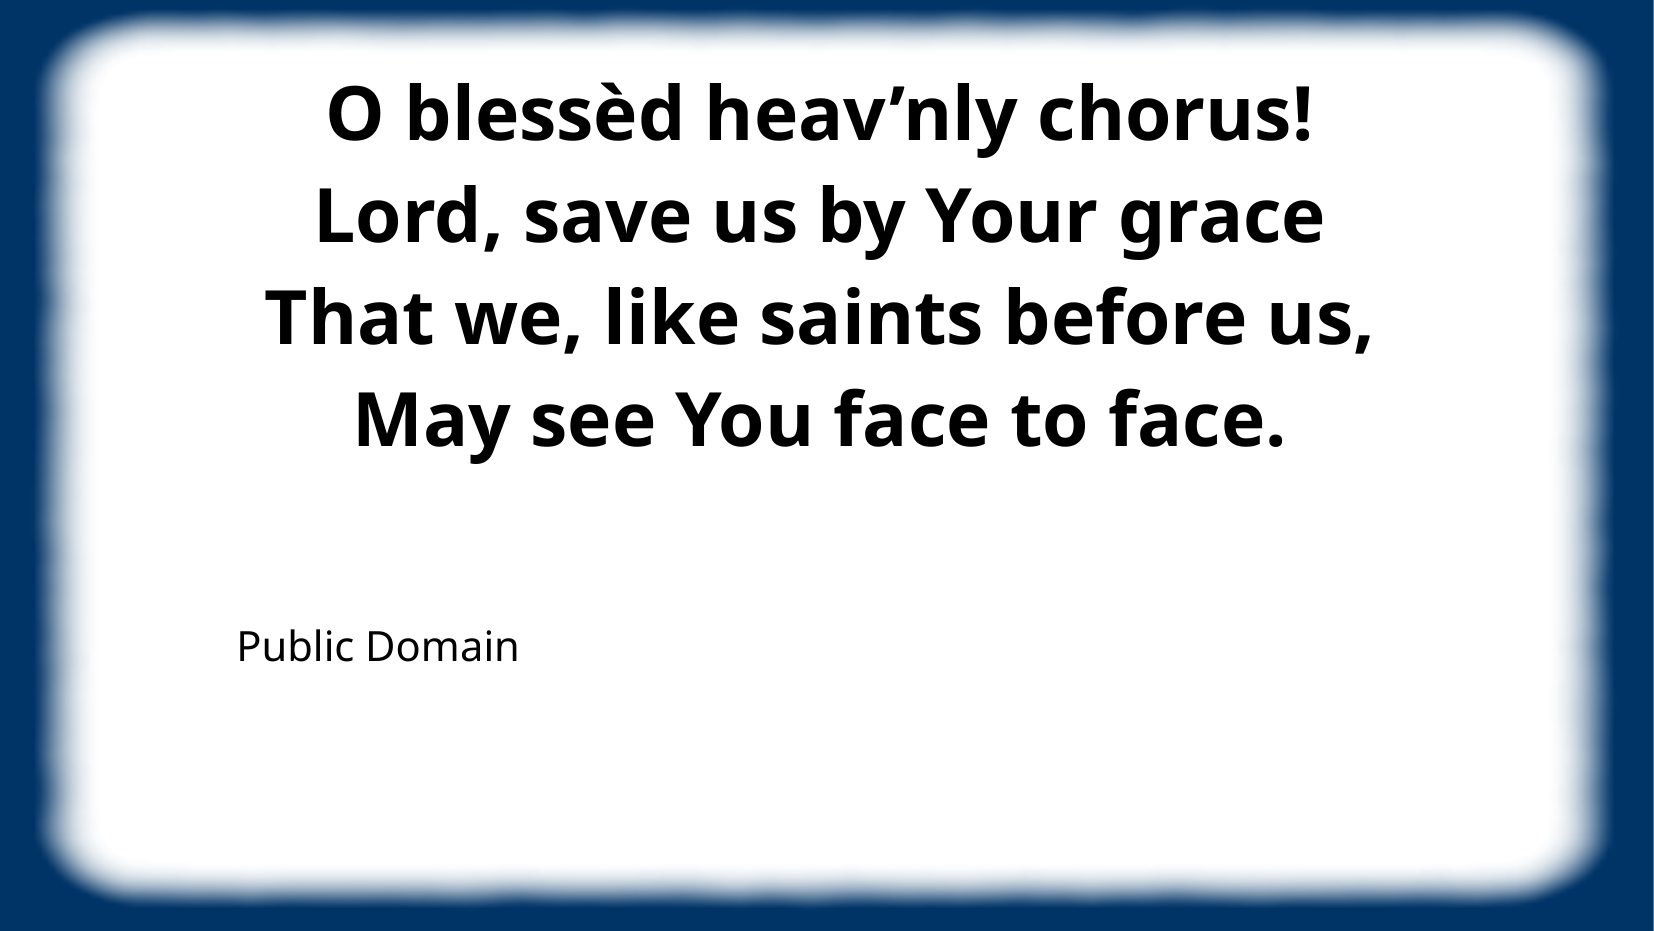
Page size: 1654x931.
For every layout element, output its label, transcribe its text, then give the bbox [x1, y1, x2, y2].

text_box O blessèd heav’nly chorus! Lord, save us by Your grace That we, like saints before us, May see You face to face. Public Domain [92, 52, 1548, 773]
picture [0, 0, 1654, 931]
